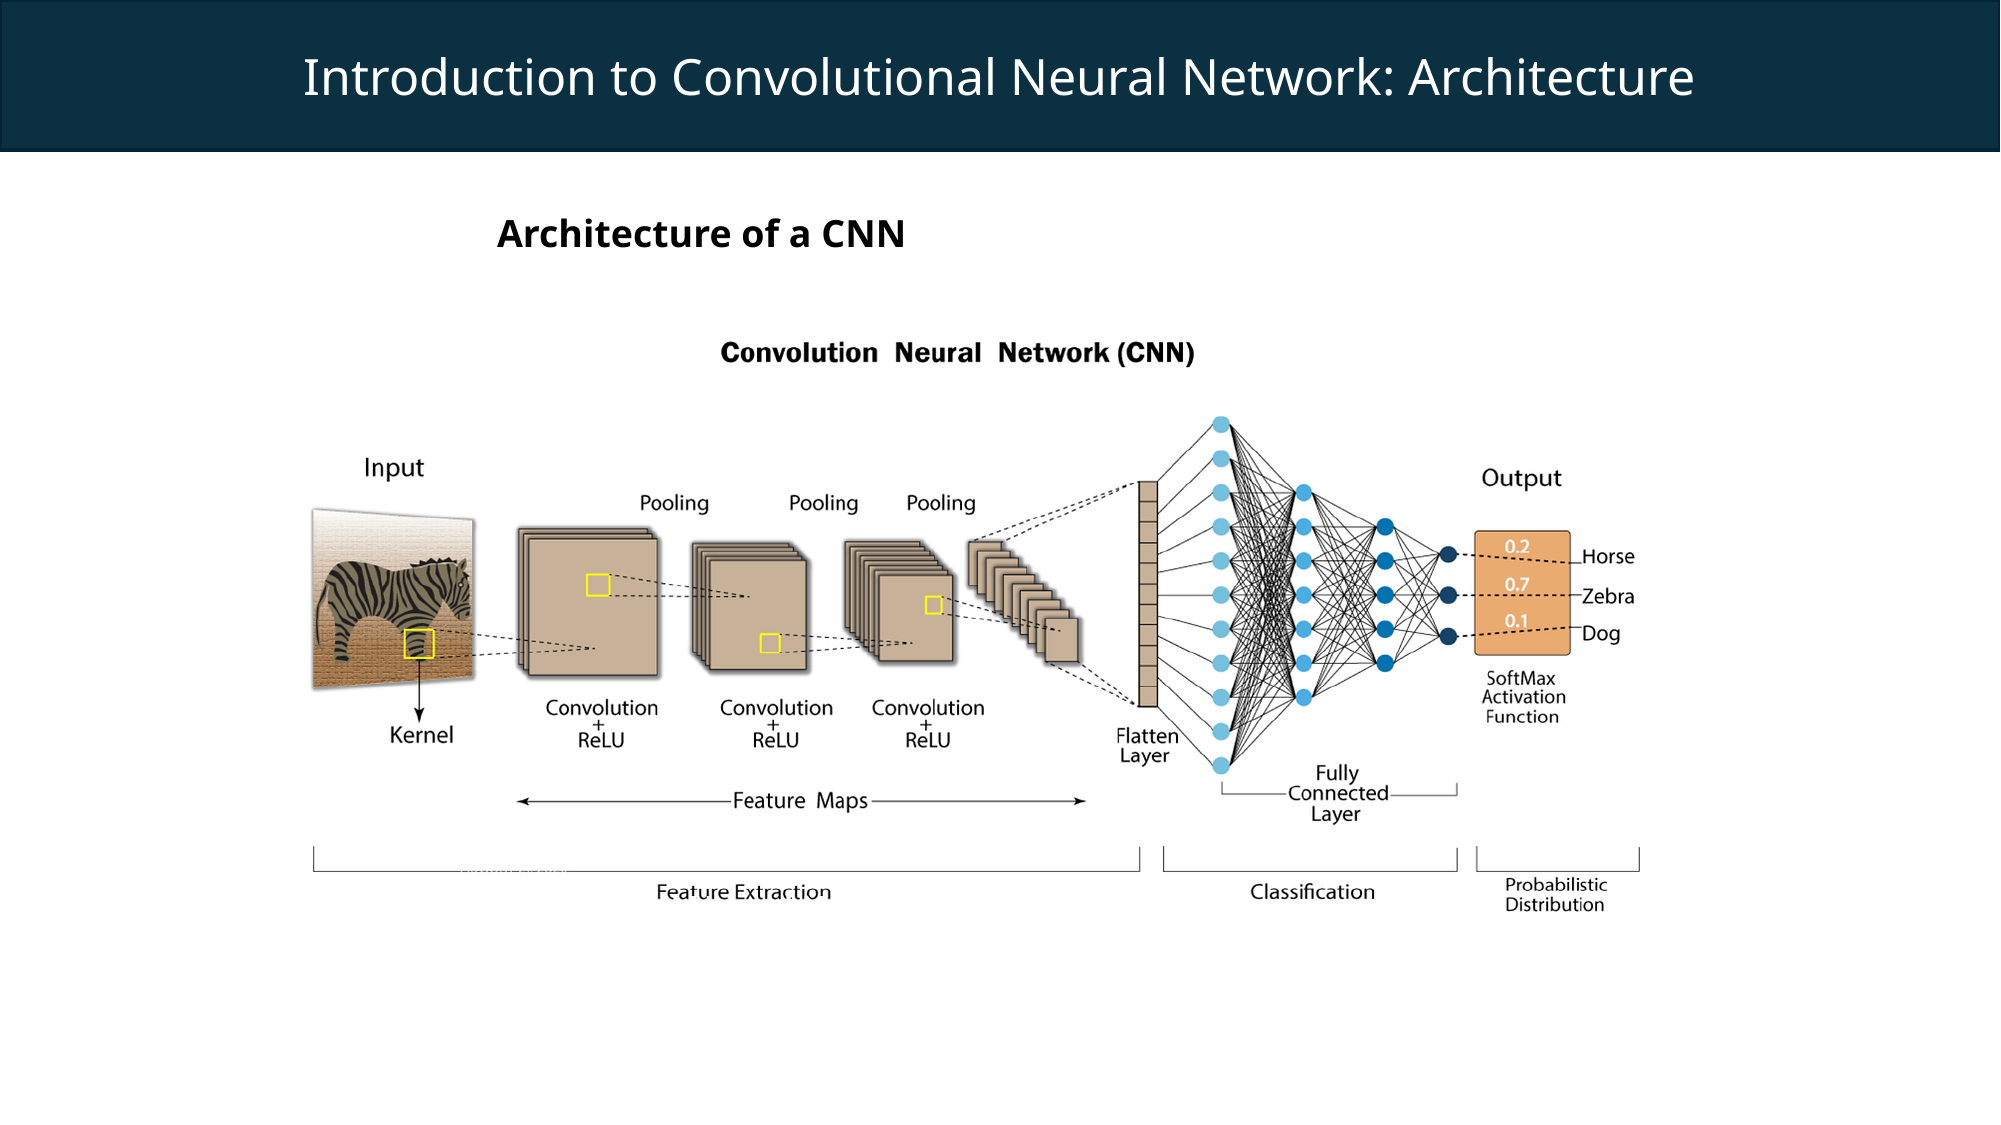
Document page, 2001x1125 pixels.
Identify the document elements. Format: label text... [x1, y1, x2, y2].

picture [288, 315, 1673, 923]
text_box Introduction to Convolutional Neural Network: Architecture [0, 0, 2000, 150]
text_box Architecture of a CNN [482, 202, 1417, 309]
